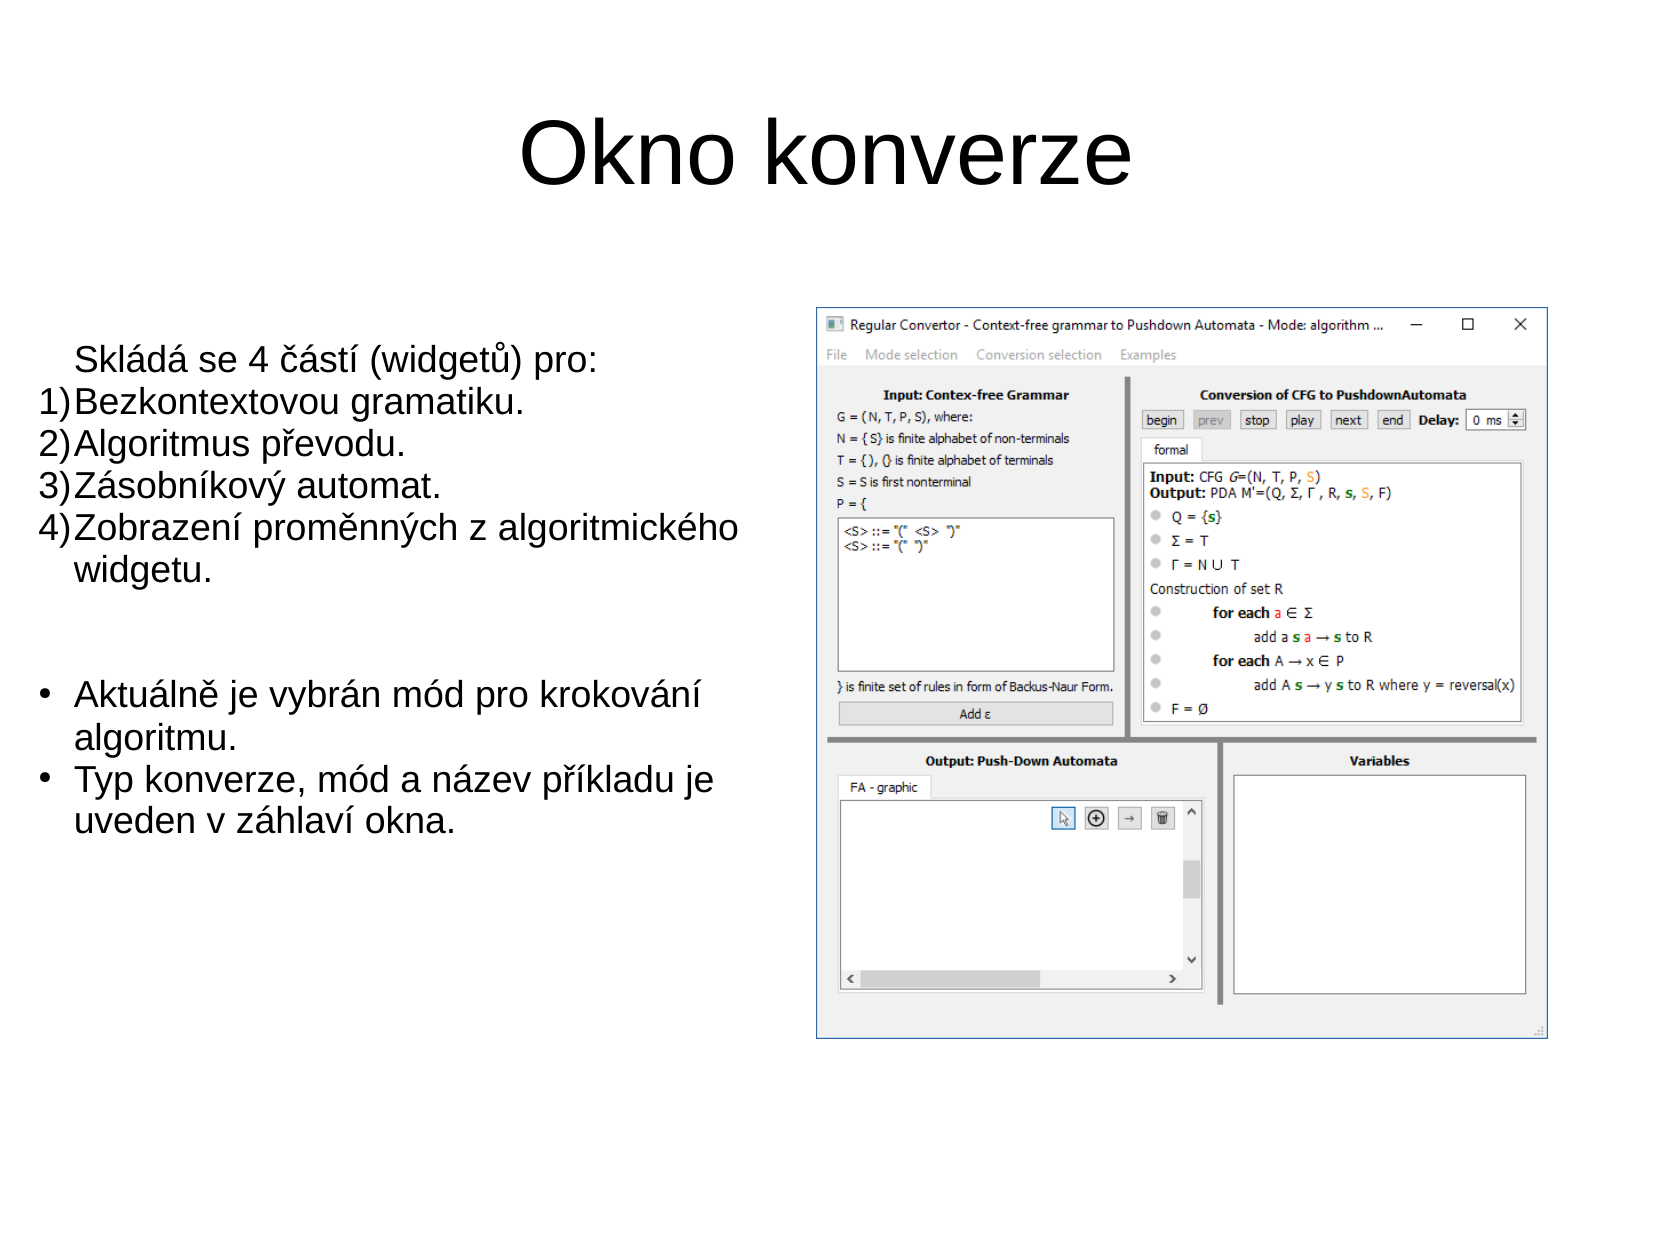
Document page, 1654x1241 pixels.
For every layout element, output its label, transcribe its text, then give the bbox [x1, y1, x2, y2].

picture [816, 307, 1548, 1039]
title Okno konverze [82, 49, 1571, 257]
text_box Skládá se 4 částí (widgetů) pro: Bezkontextovou gramatiku. Algoritmus převodu. Zásobníkový automat. Zobrazení proměnných z algoritmického widgetu. Aktuálně je vybrán mód pro krokování algoritmu. Typ konverze, mód a název příkladu je uveden v záhlaví okna. [23, 330, 863, 1158]
